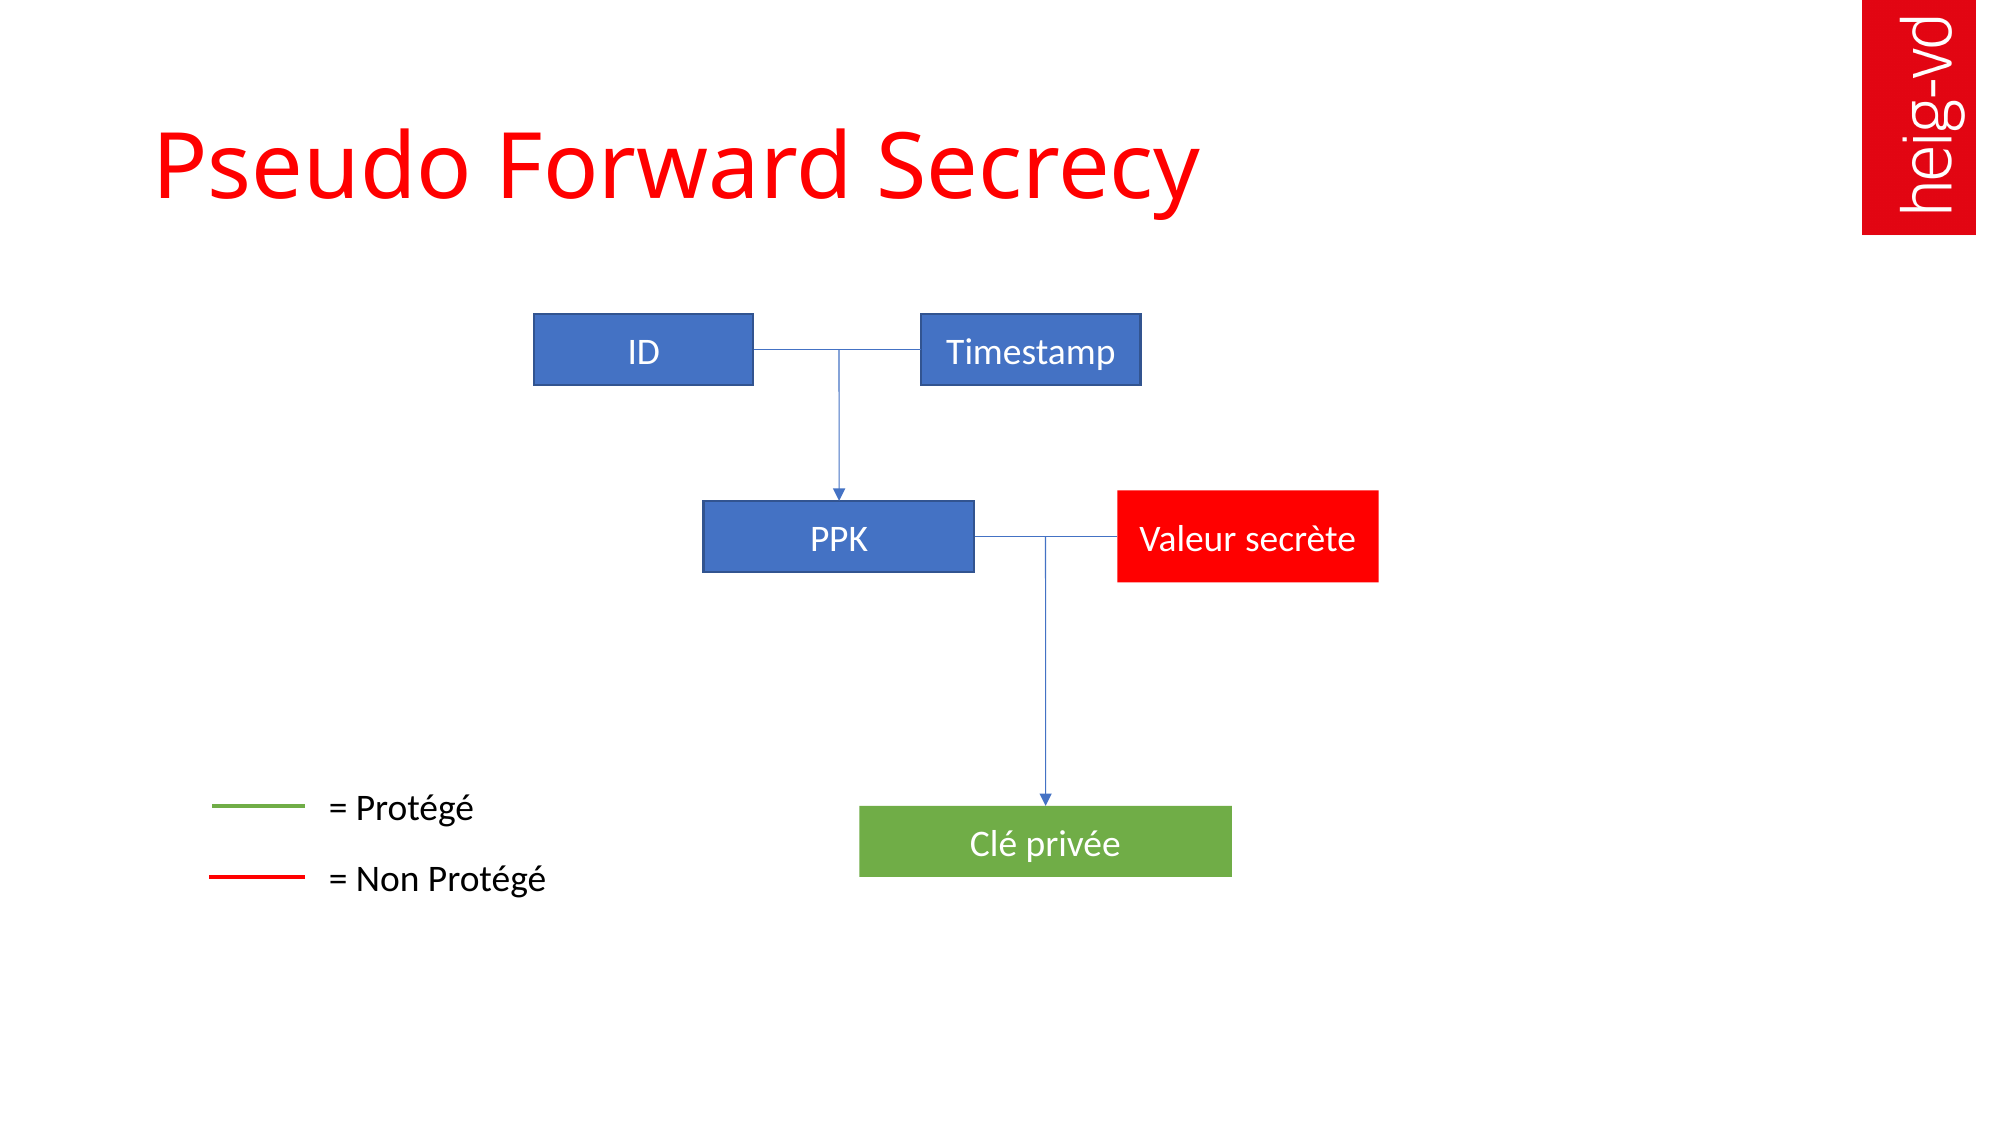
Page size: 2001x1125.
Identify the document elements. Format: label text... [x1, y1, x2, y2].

title Pseudo Forward Secrecy [137, 59, 1863, 278]
text_box = Protégé [314, 775, 500, 836]
text_box ID [534, 314, 754, 386]
text_box Valeur secrète [1117, 490, 1379, 583]
text_box Clé privée [859, 805, 1232, 877]
text_box = Non Protégé [314, 846, 585, 907]
text_box Timestamp [921, 314, 1141, 386]
picture [1862, 0, 1976, 236]
text_box PPK [703, 500, 975, 572]
